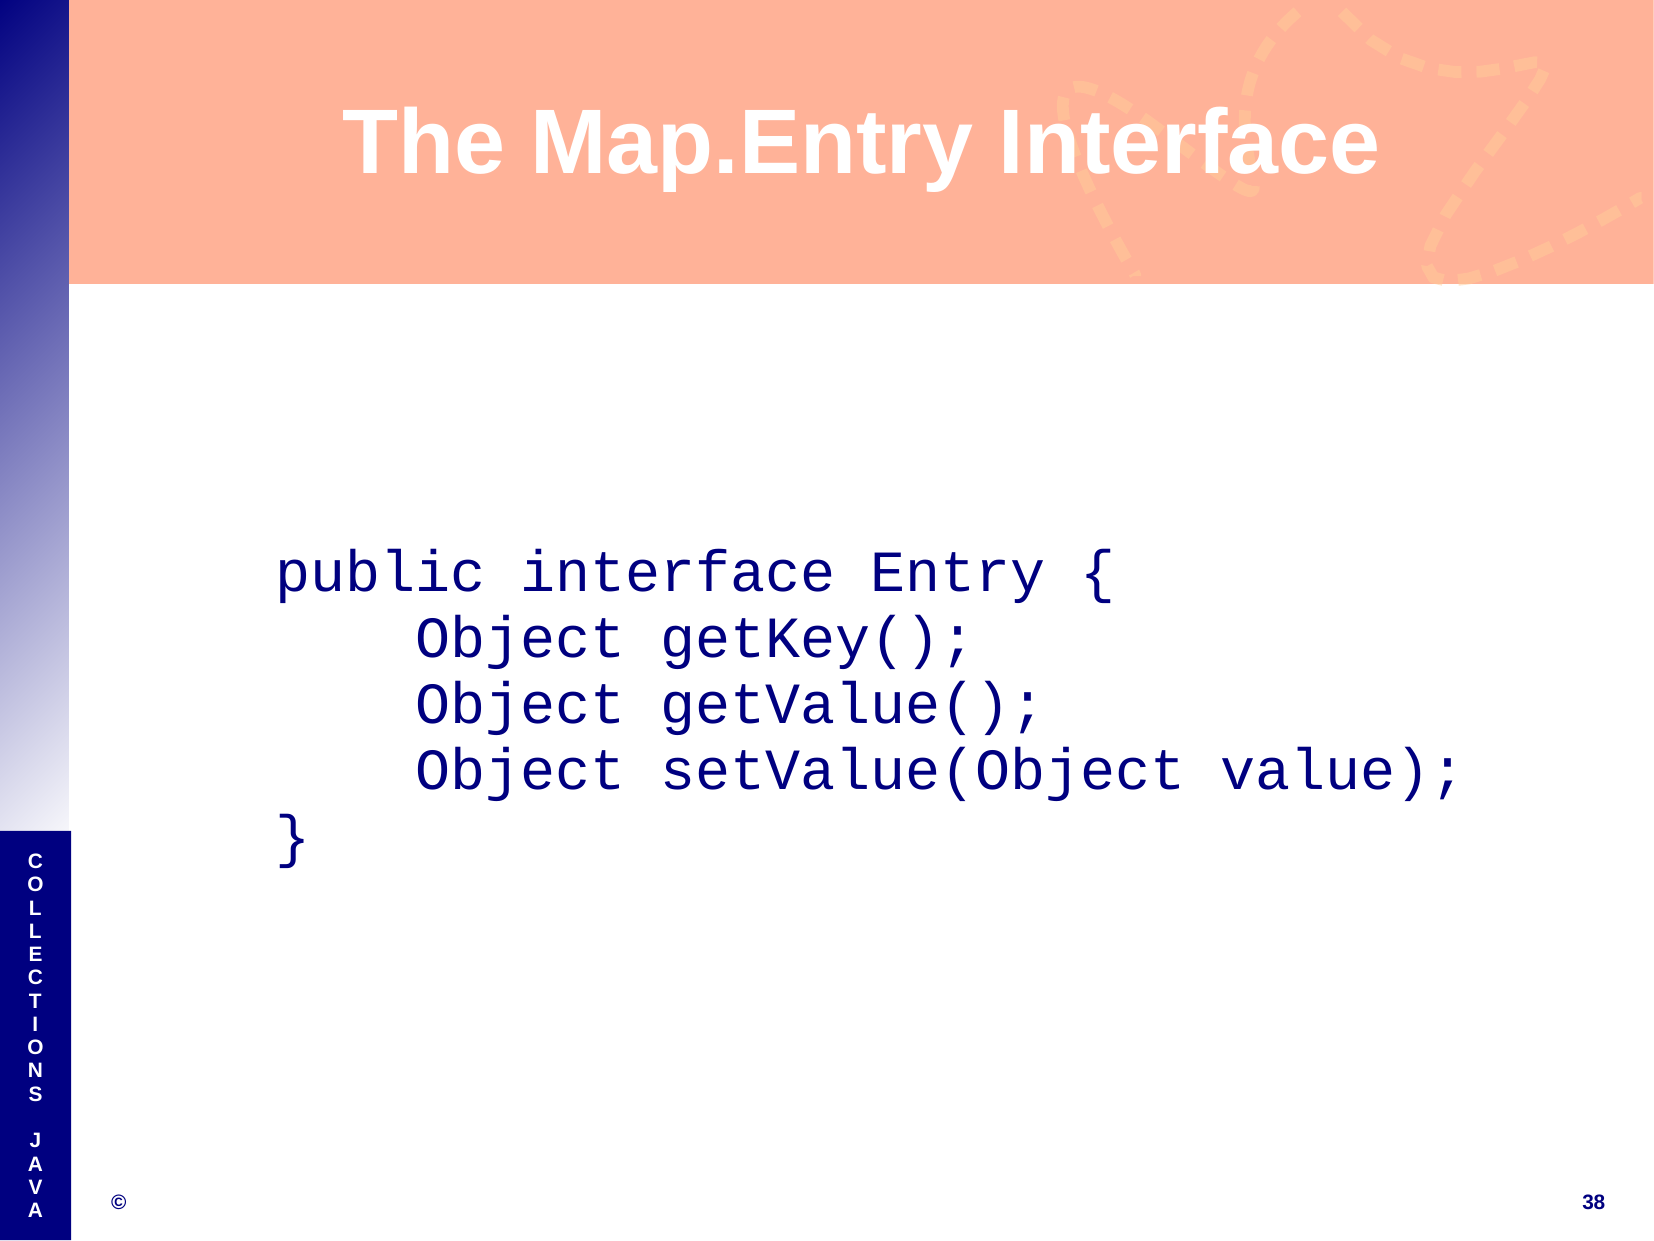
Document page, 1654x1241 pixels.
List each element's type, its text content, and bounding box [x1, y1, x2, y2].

list public interface Entry { Object getKey(); Object getValue(); Object setValue(Object value); } [257, 543, 1467, 874]
title The Map.Entry Interface [70, 37, 1654, 246]
text_box C O L L E C T I O N S J A V A [0, 830, 71, 1241]
